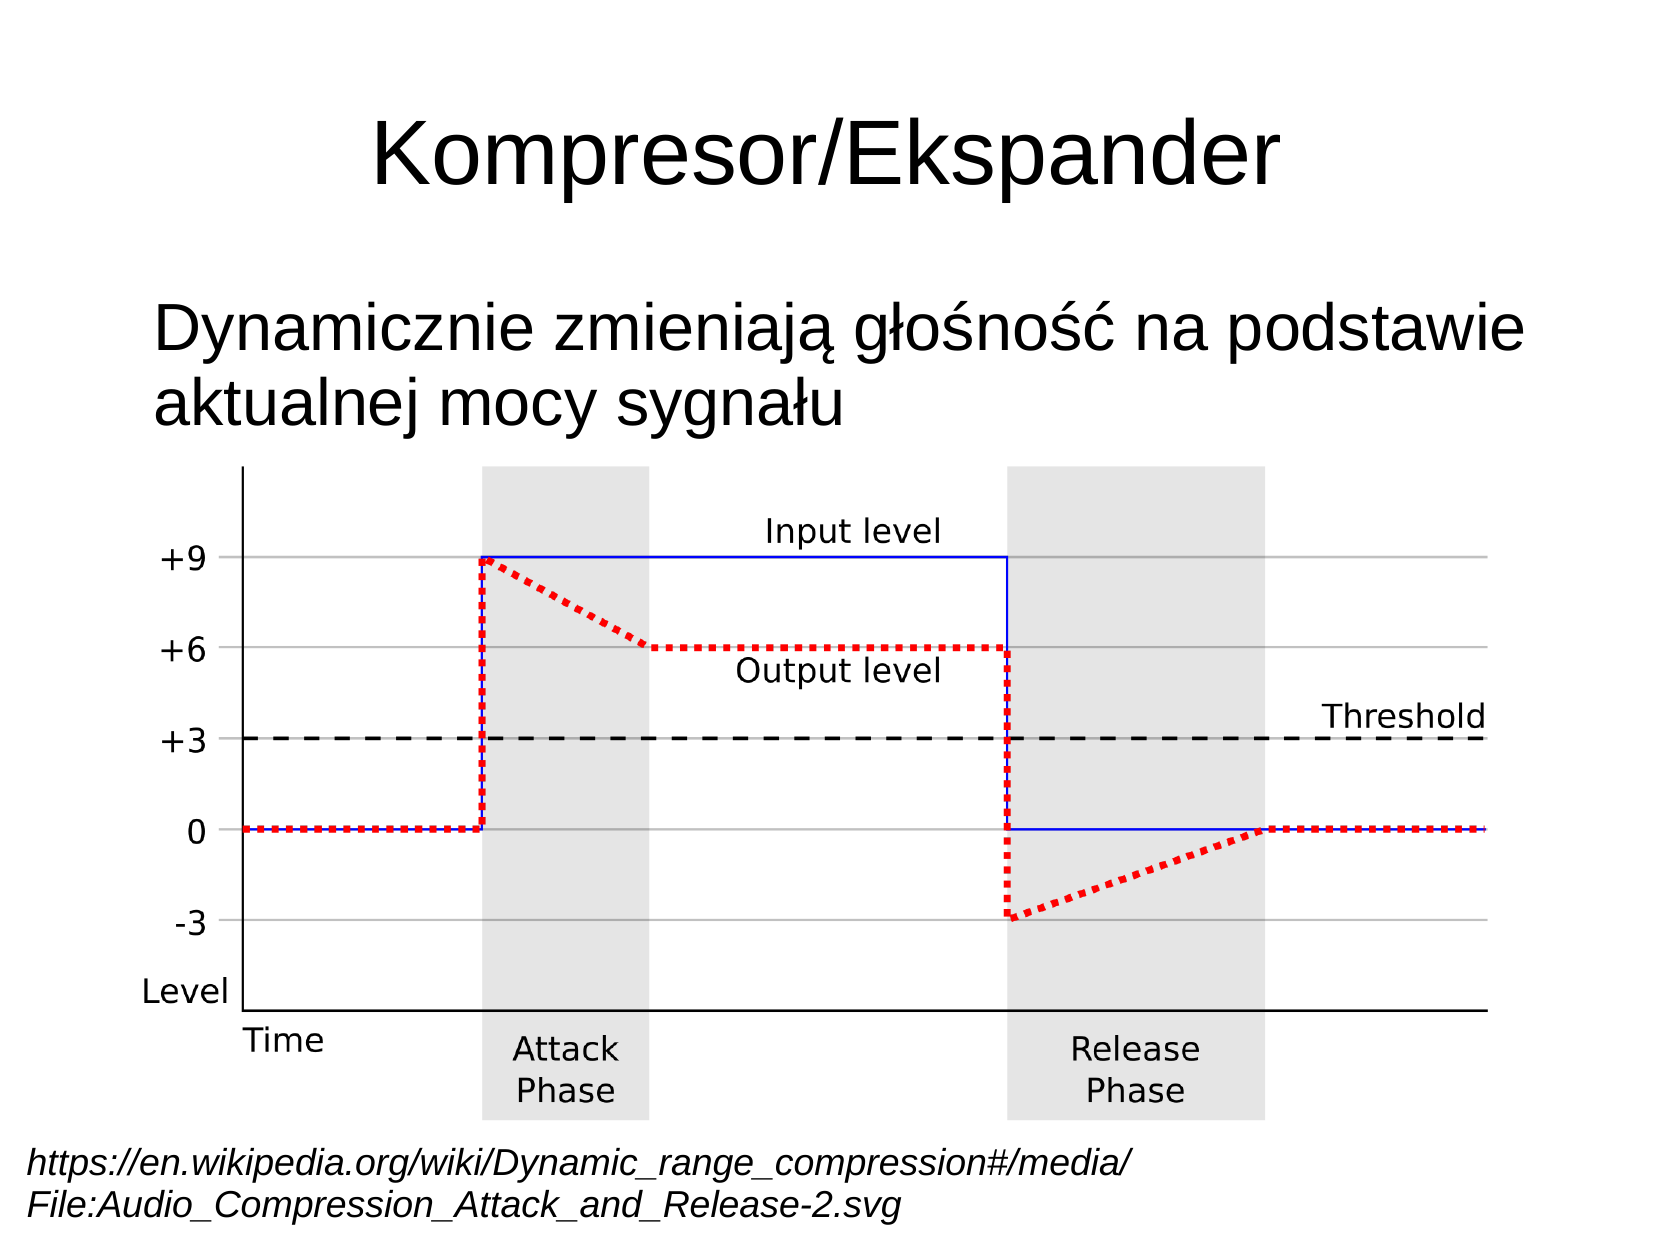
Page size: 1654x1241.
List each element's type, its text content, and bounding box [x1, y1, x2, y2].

text_box https://en.wikipedia.org/wiki/Dynamic_range_compression#/media/File:Audio_Compression_Attack_and_Release-2.svg [11, 1133, 1654, 1233]
picture [109, 437, 1545, 1133]
list Dynamicznie zmieniają głośność na podstawie aktualnej mocy sygnału [82, 290, 1571, 1010]
title Kompresor/Ekspander [82, 49, 1571, 257]
